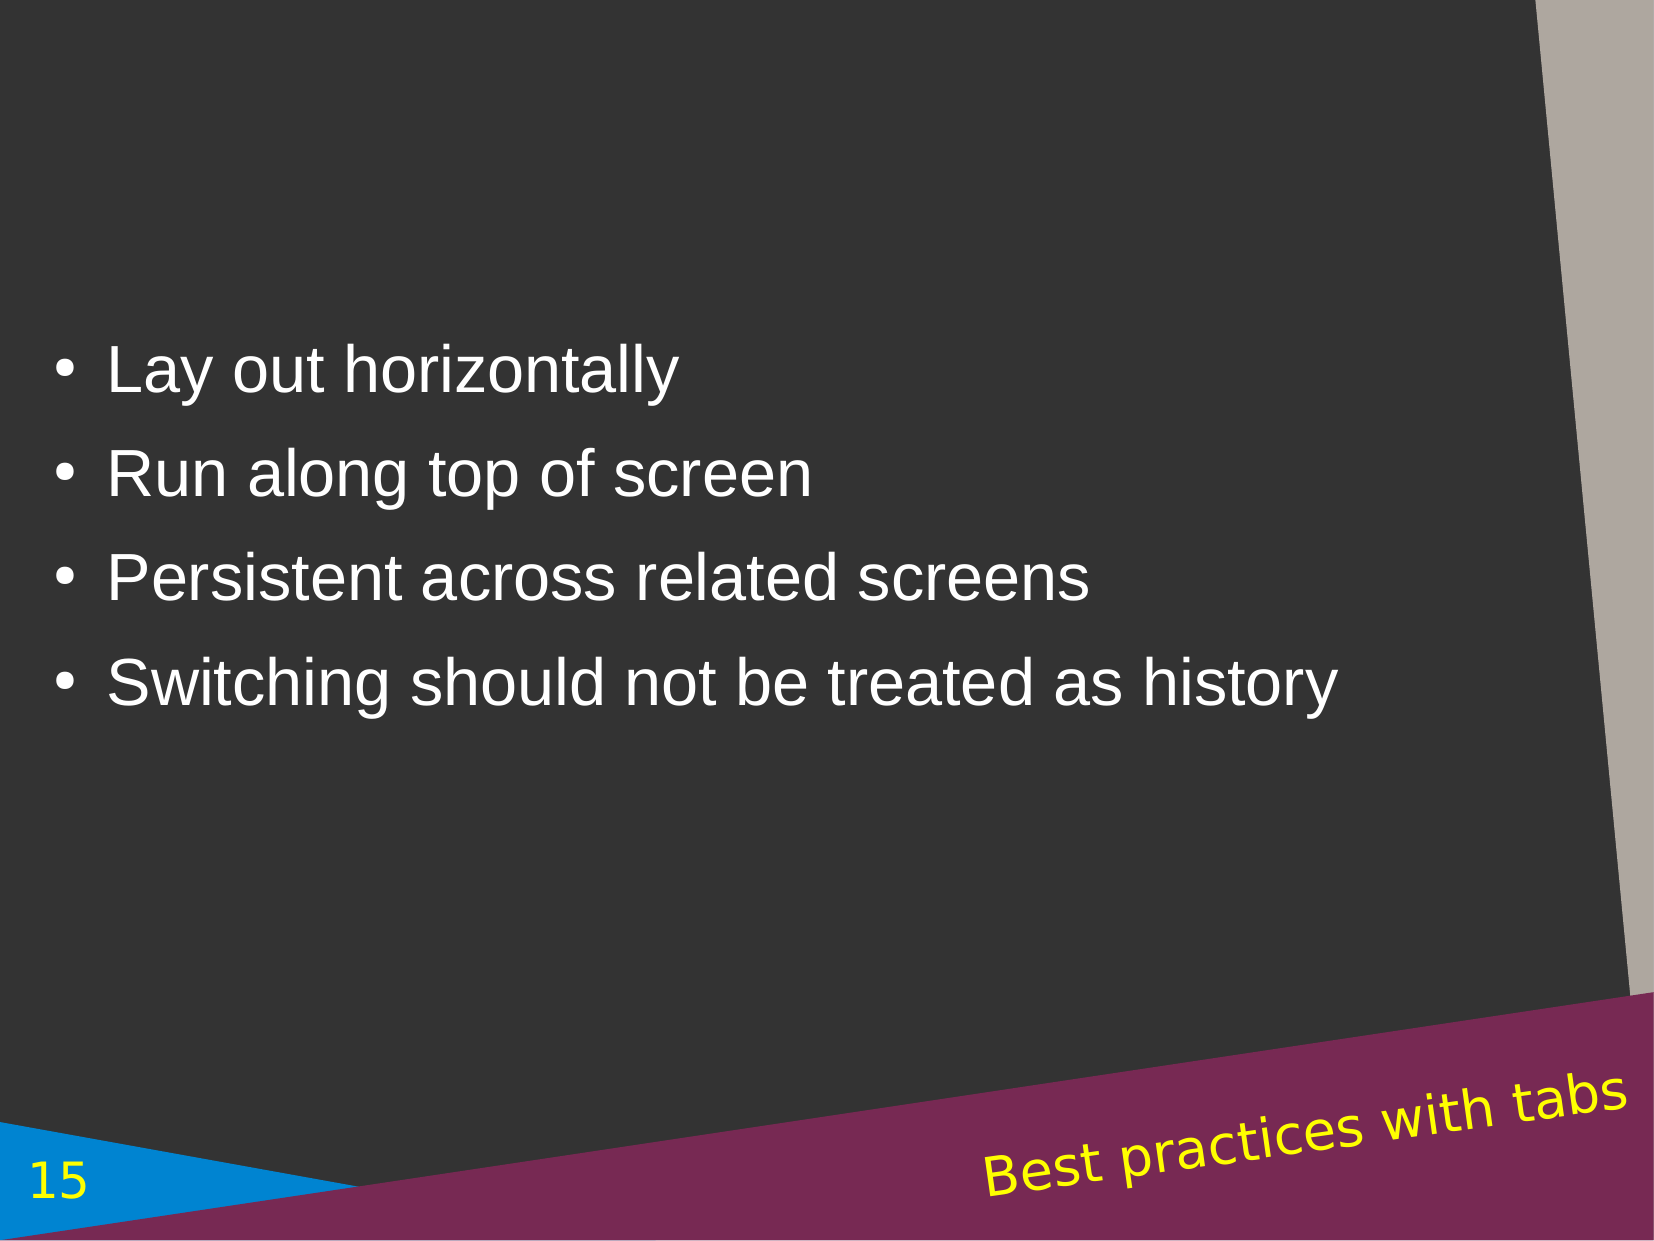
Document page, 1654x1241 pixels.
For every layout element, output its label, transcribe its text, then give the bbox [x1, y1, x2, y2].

list Lay out horizontally Run along top of screen Persistent across related screens Switching should not be treated as history [35, 59, 1524, 993]
title Best practices with tabs [956, 995, 1654, 1241]
